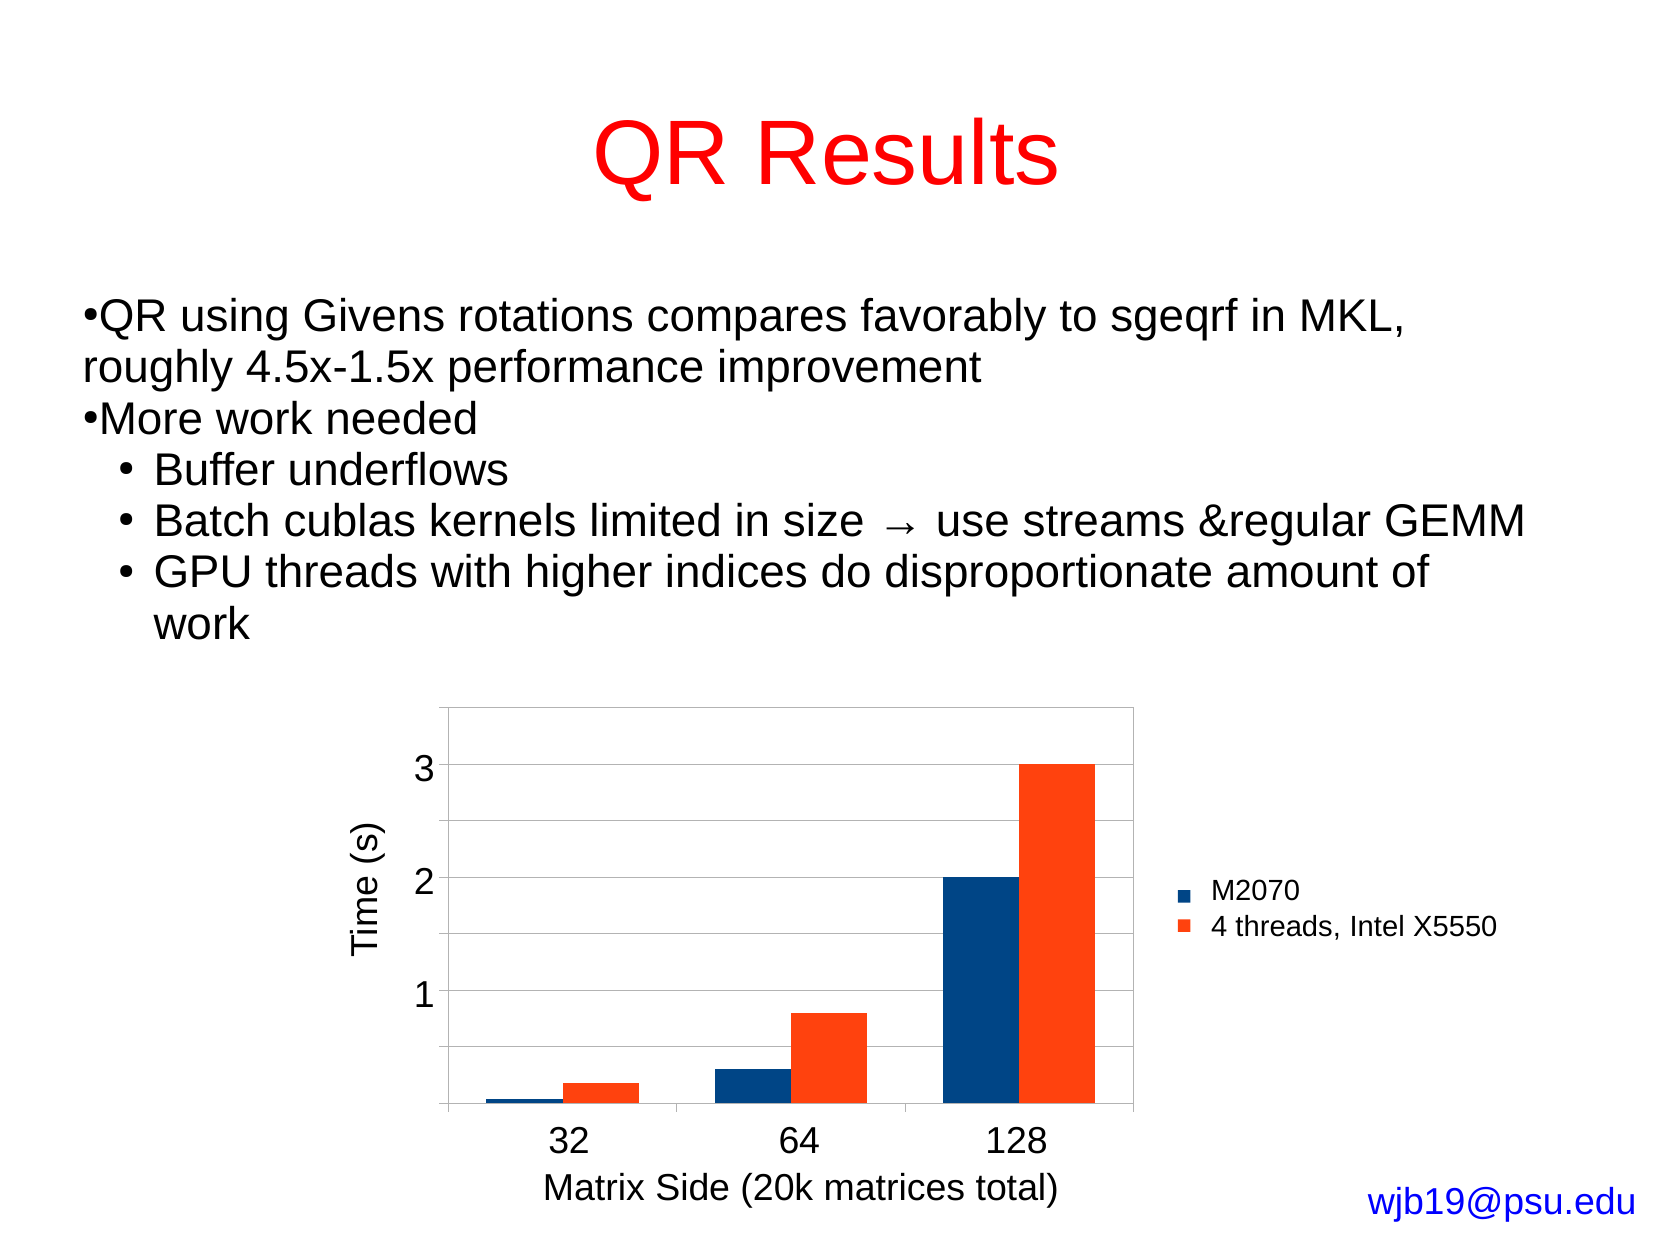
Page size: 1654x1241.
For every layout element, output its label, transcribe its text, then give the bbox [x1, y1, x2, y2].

subtitle QR using Givens rotations compares favorably to sgeqrf in MKL, roughly 4.5x-1.5x performance improvement More work needed Buffer underflows Batch cublas kernels limited in size → use streams &regular GEMM GPU threads with higher indices do disproportionate amount of work [82, 290, 1538, 1010]
text_box M2070 [1196, 866, 1316, 902]
title QR Results [82, 49, 1571, 257]
text_box 1 [399, 966, 450, 1024]
text_box wjb19@psu.edu [1353, 1173, 1652, 1231]
text_box 2 [399, 853, 450, 911]
text_box 64 [763, 1111, 836, 1159]
text_box 32 [533, 1111, 605, 1159]
text_box Time (s) [335, 806, 393, 973]
text_box 4 threads, Intel X5550 [1196, 902, 1522, 950]
text_box Matrix Side (20k matrices total) [528, 1159, 1075, 1216]
text_box 3 [399, 740, 450, 798]
text_box 128 [970, 1111, 1063, 1159]
text_box [360, 645, 1305, 1177]
